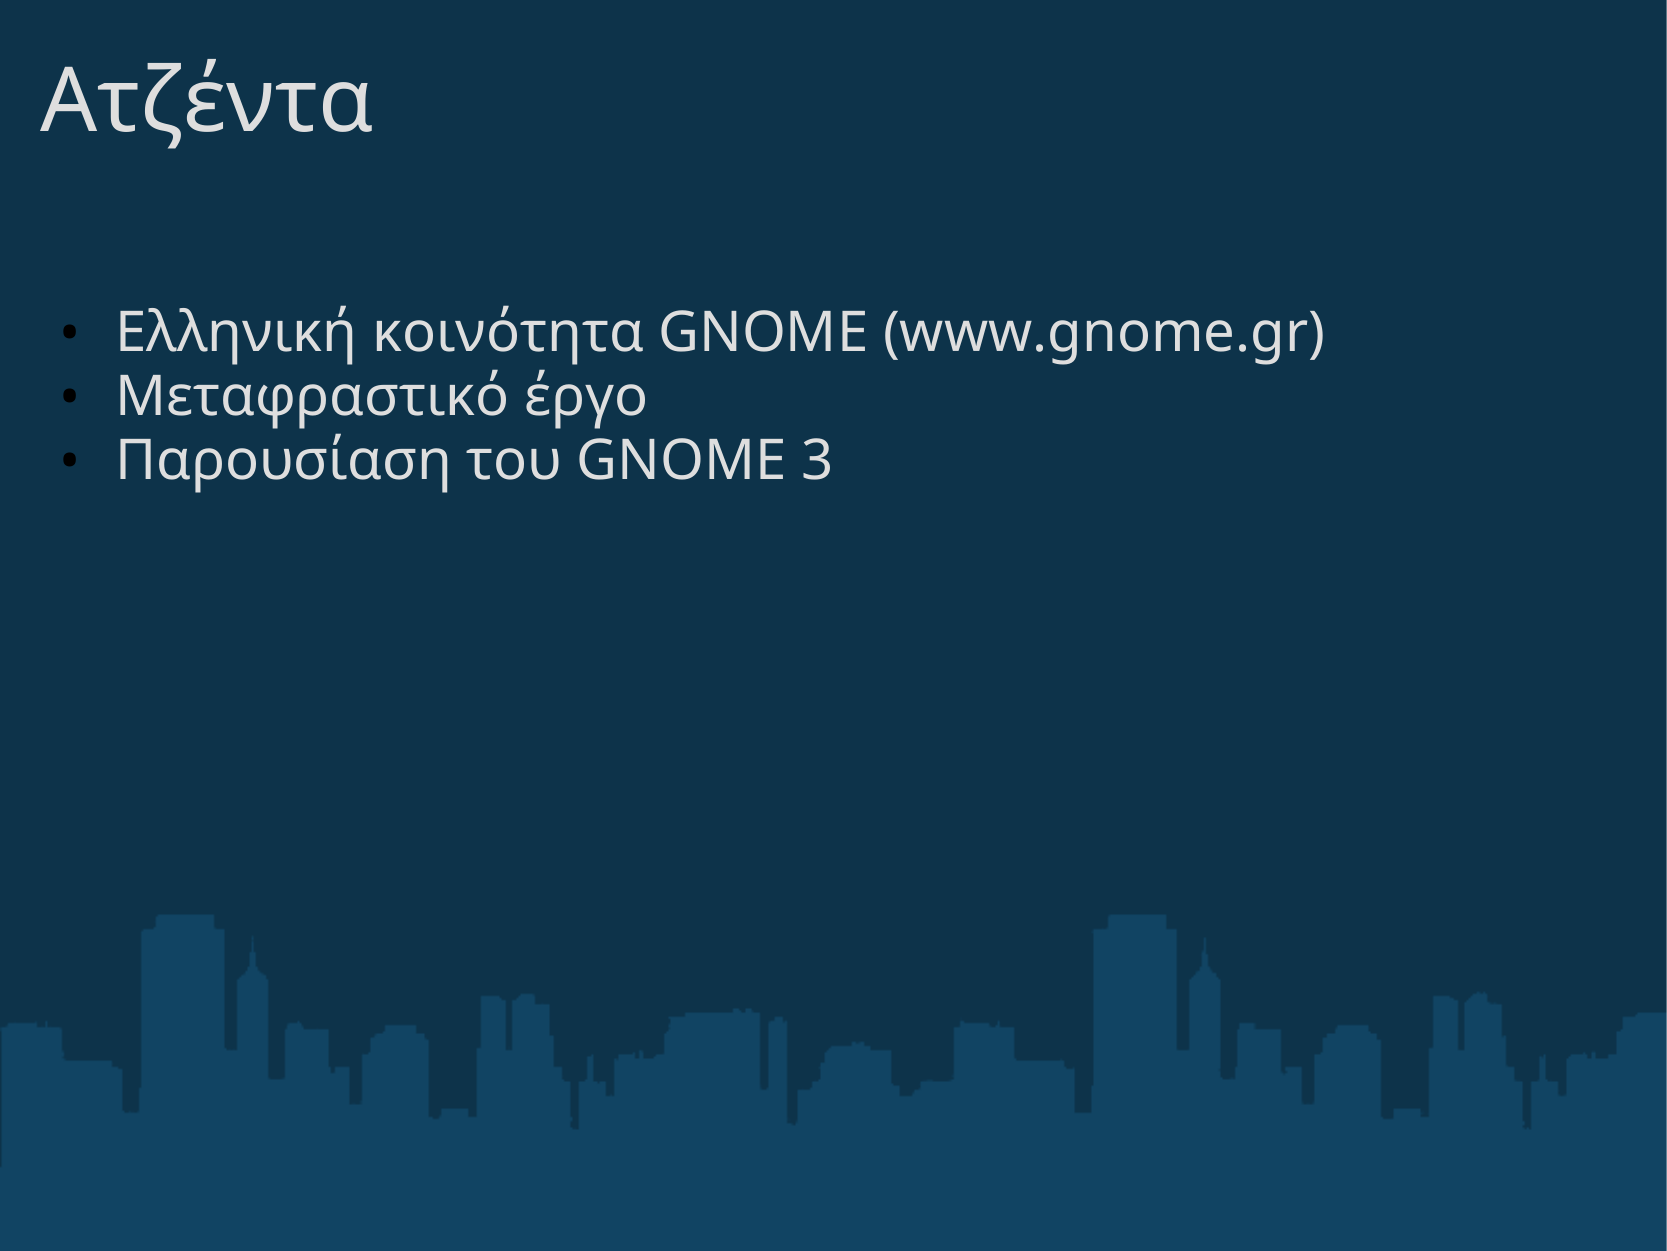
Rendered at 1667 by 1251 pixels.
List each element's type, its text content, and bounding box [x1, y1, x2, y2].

list Ελληνική κοινότητα GNOME (www.gnome.gr) Μεταφραστικό έργο Παρουσίαση του GNOME 3 [40, 300, 1627, 1201]
title Ατζέντα [40, 50, 1627, 201]
picture [0, 0, 1667, 1251]
